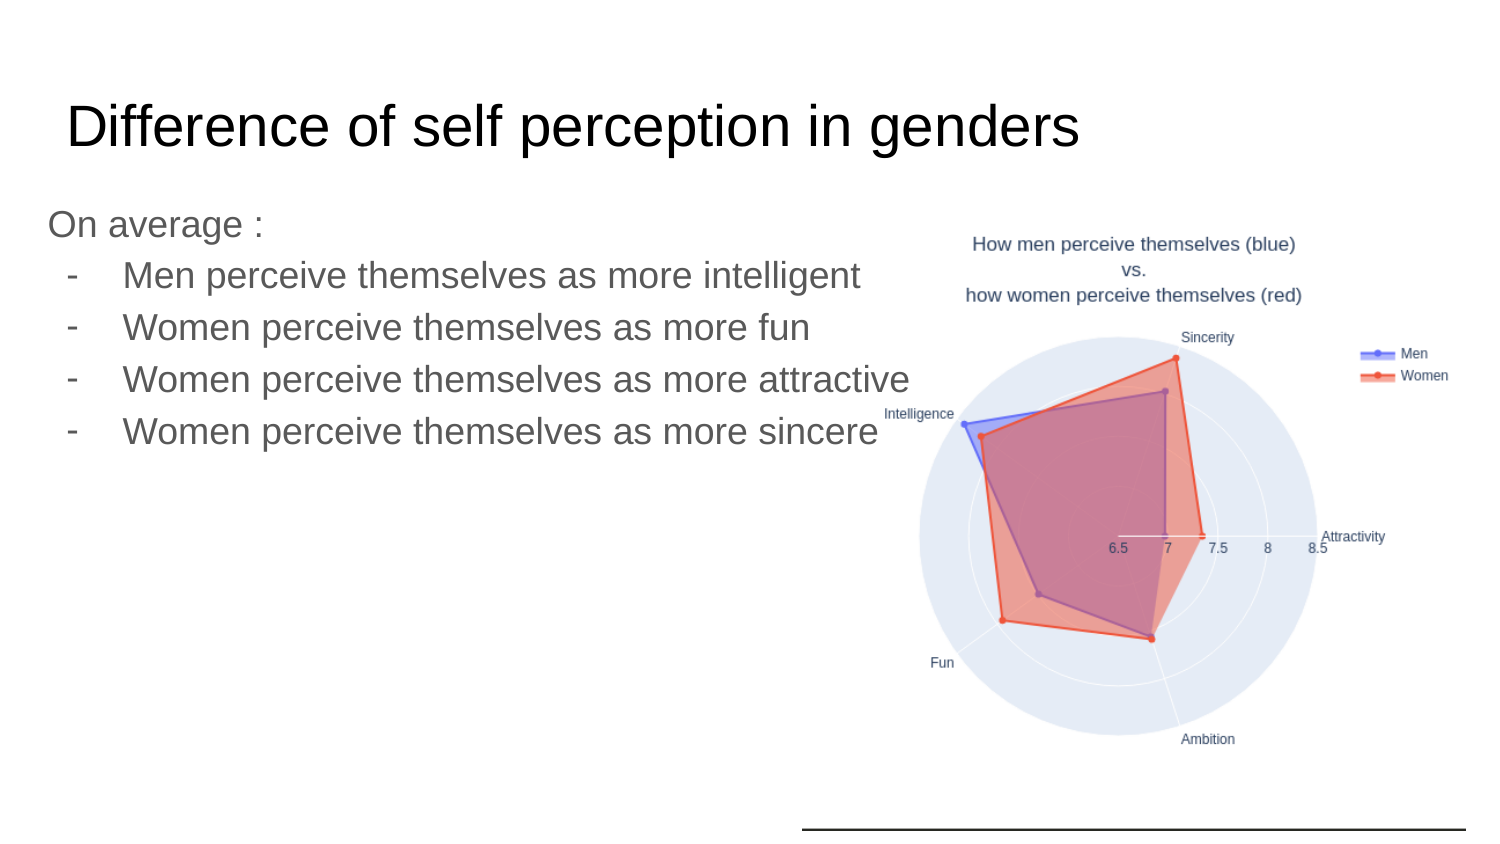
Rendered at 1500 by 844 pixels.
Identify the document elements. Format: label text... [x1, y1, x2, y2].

title Difference of self perception in genders [51, 72, 1449, 167]
list On average : Men perceive themselves as more intelligent Women perceive themselves as more fun Women perceive themselves as more attractive Women perceive themselves as more sincere [32, 178, 1431, 739]
picture [802, 223, 1466, 831]
